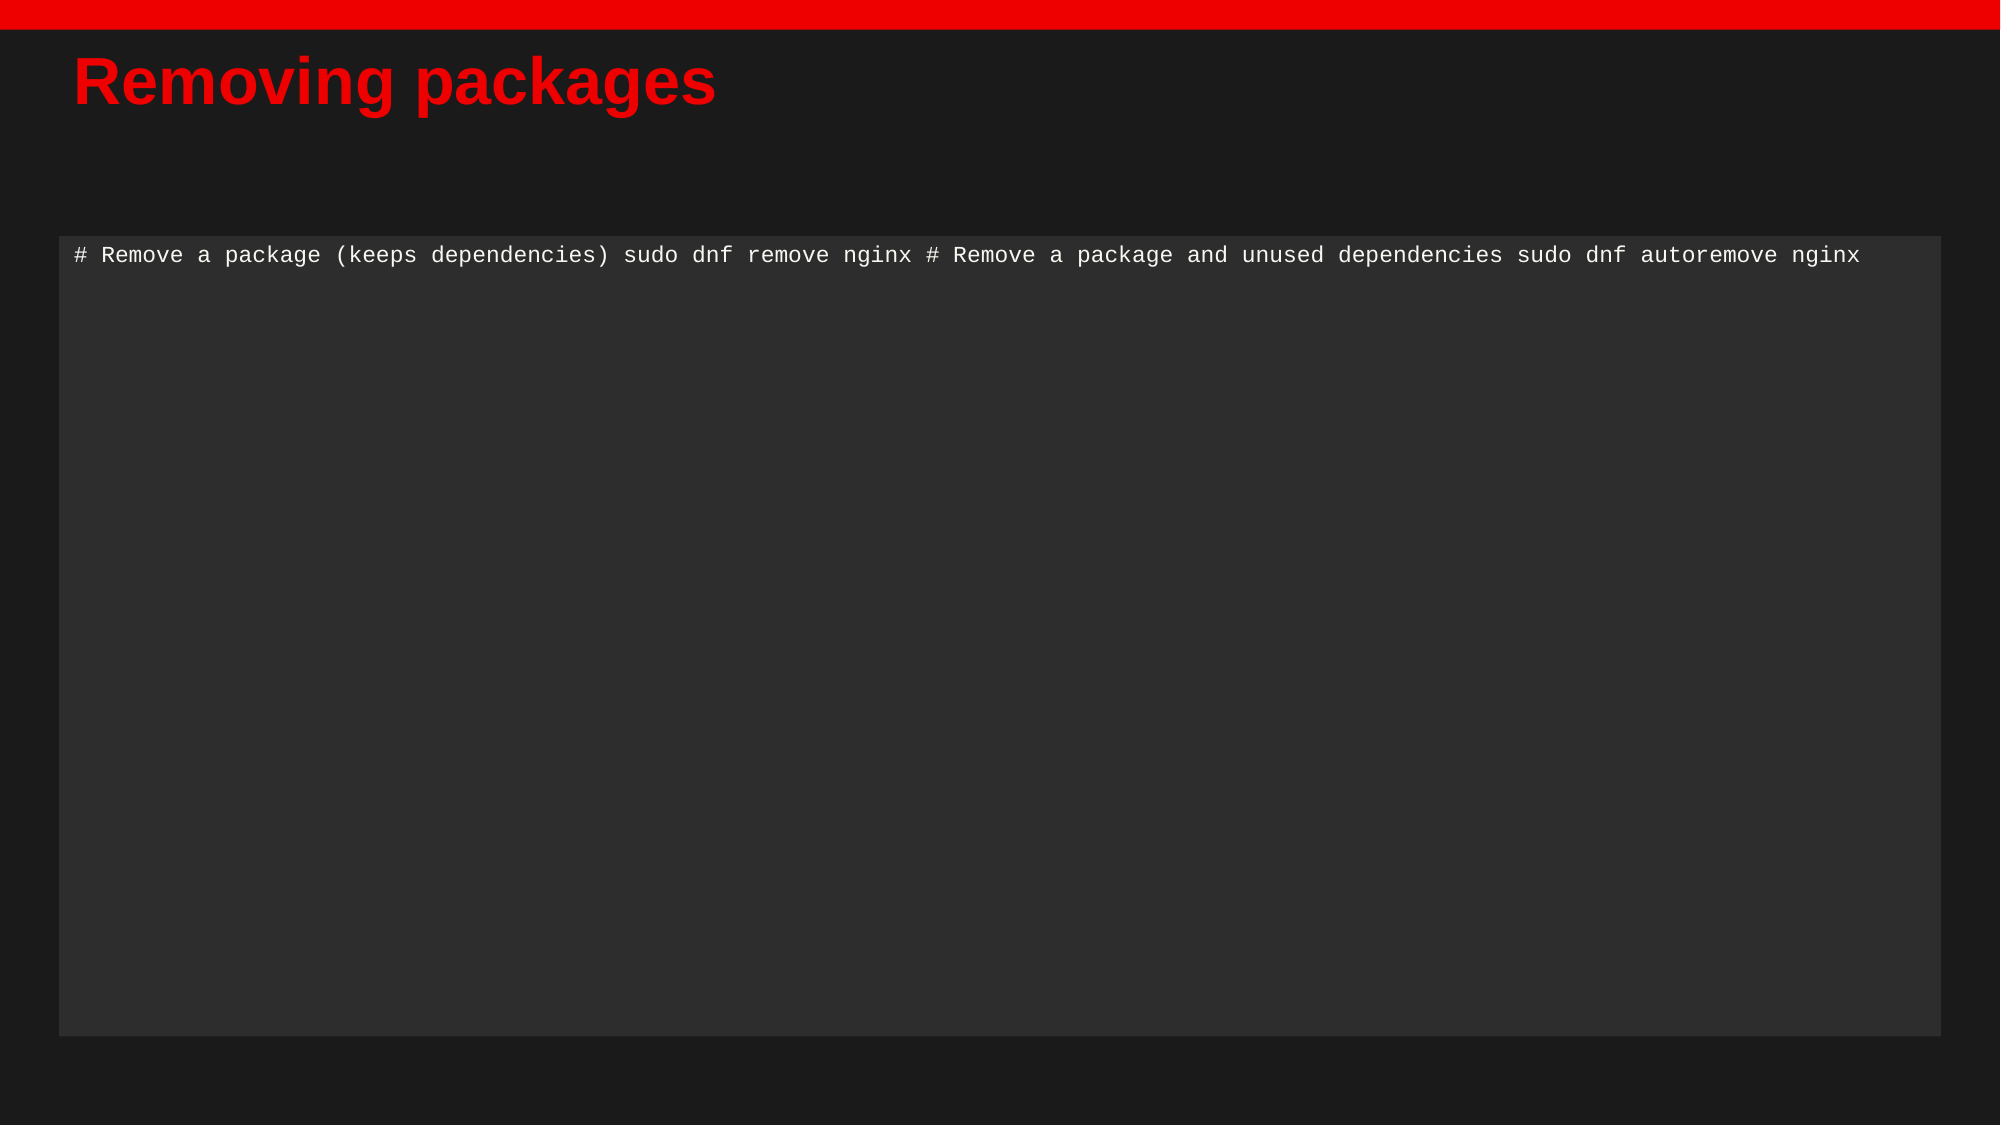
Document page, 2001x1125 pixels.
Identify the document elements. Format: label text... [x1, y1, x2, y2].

text_box # Remove a package (keeps dependencies) sudo dnf remove nginx # Remove a package and unused dependencies sudo dnf autoremove nginx [59, 236, 1942, 1037]
text_box Removing packages [59, 36, 1942, 208]
text_box [0, 0, 2001, 30]
